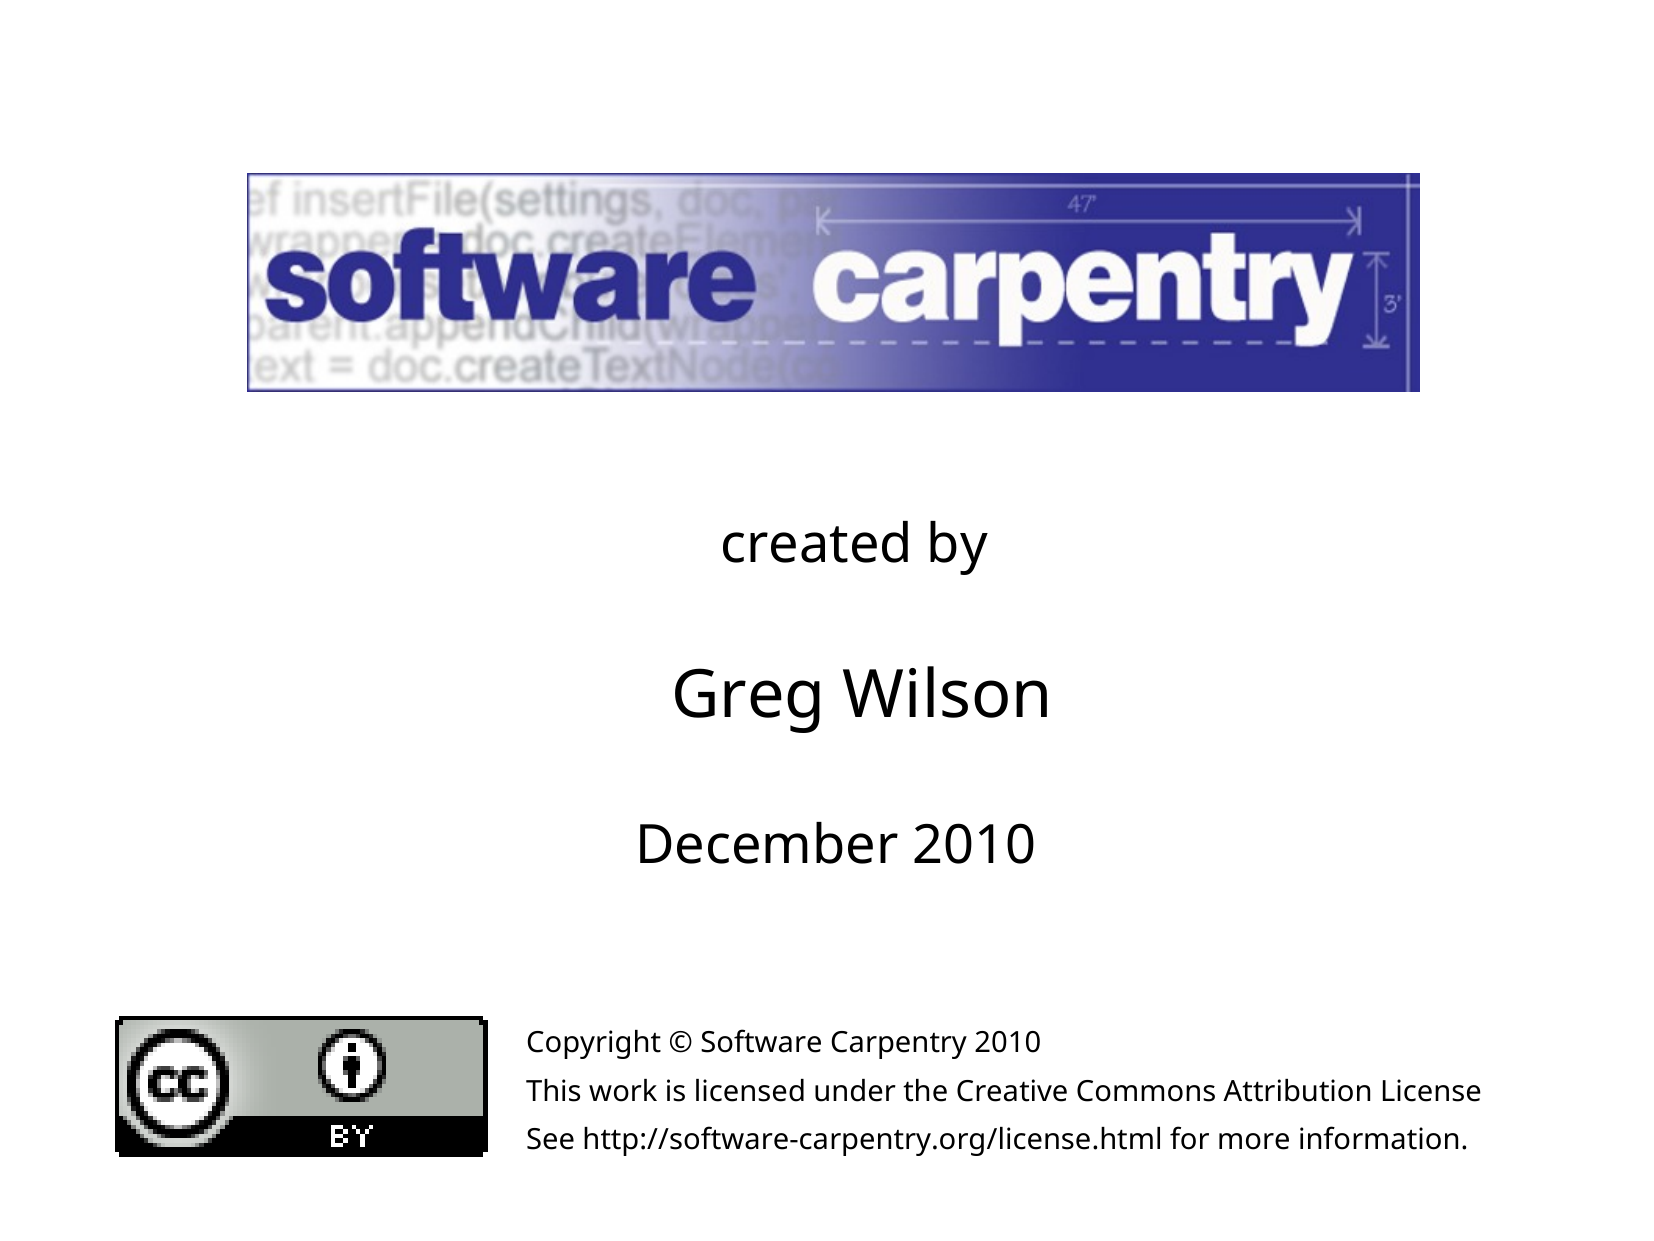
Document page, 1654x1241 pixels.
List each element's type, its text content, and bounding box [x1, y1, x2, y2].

text_box Greg Wilson [656, 641, 1017, 739]
text_box December 2010 [618, 800, 1054, 882]
text_box created by [705, 499, 967, 581]
picture [247, 173, 1420, 392]
picture [115, 1016, 488, 1158]
text_box Copyright © Software Carpentry 2010 This work is licensed under the Creative Commons Attribution License See http://software-carpentry.org/license.html for more information. [511, 1014, 1574, 1164]
